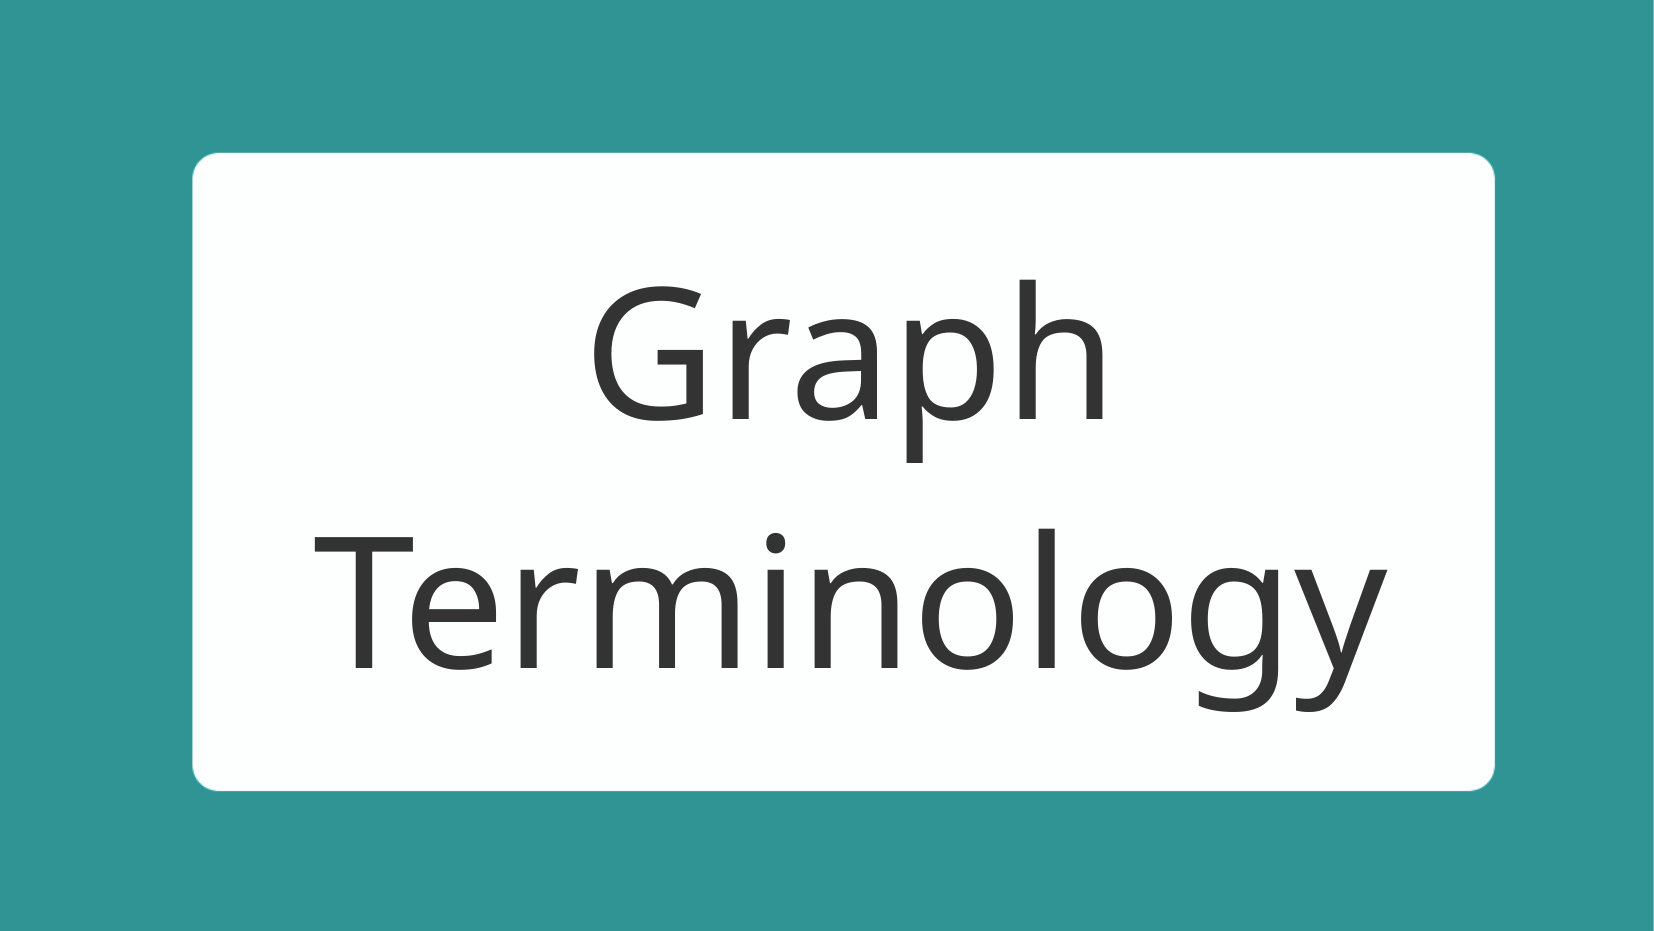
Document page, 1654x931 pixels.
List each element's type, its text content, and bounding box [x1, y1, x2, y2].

title Graph Terminology [226, 172, 1477, 773]
picture [0, 0, 1654, 931]
